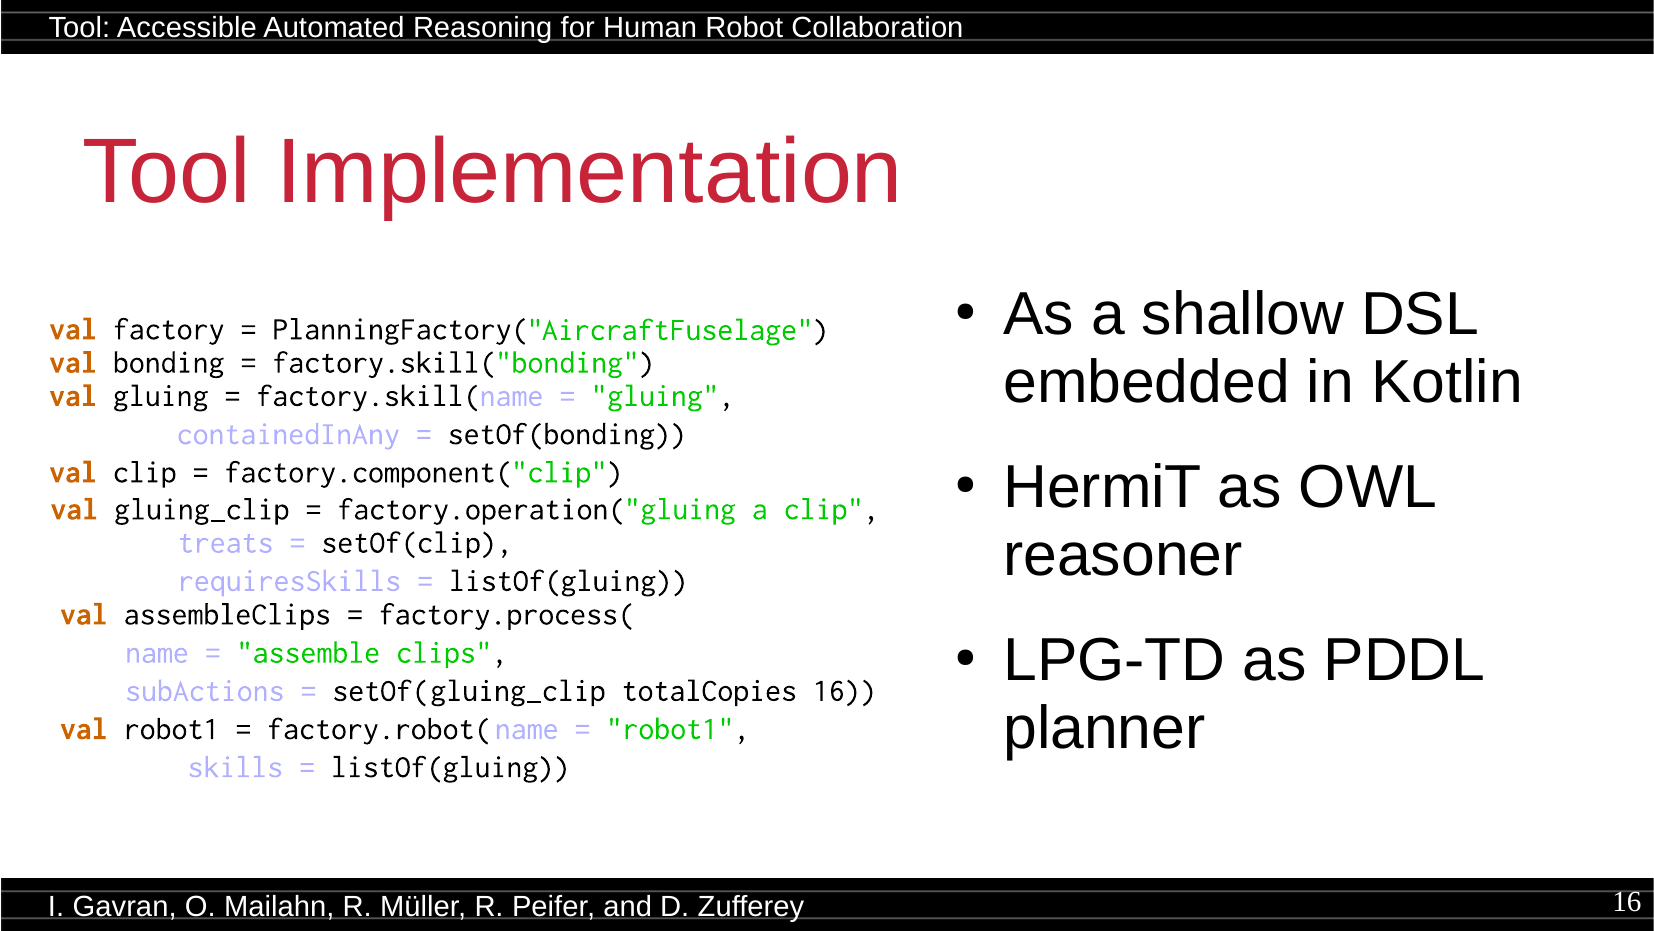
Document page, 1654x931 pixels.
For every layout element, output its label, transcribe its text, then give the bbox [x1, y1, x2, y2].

picture [49, 317, 874, 783]
picture [1, 878, 1654, 931]
text_box I. Gavran, O. Mailahn, R. Müller, R. Peifer, and D. Zufferey [33, 882, 821, 931]
list As a shallow DSL embedded in Kotlin HermiT as OWL reasoner LPG-TD as PDDL planner [938, 279, 1591, 766]
title Tool Implementation [82, 92, 1571, 249]
text_box Tool: Accessible Automated Reasoning for Human Robot Collaboration [33, 4, 980, 52]
picture [1, 0, 1654, 54]
